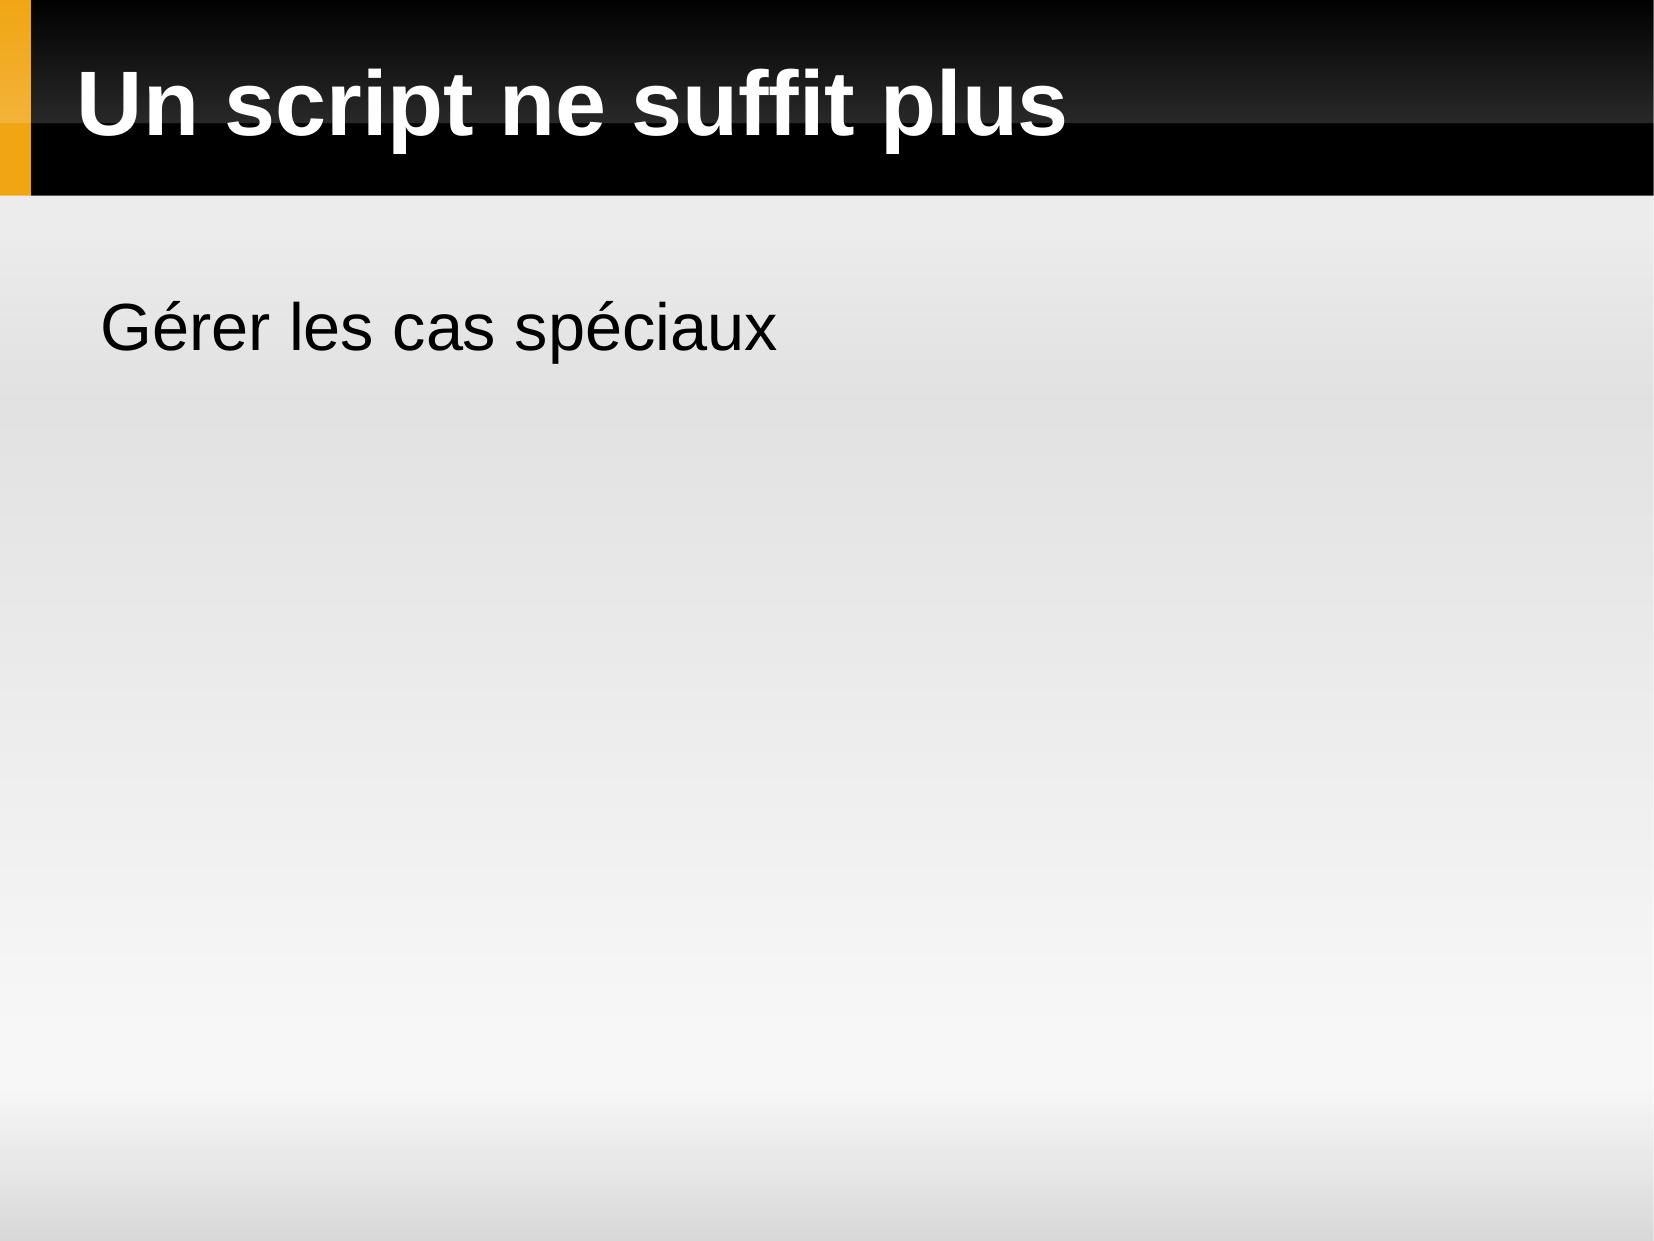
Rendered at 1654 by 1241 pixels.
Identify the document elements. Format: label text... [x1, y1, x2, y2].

picture [0, 0, 1654, 1241]
list Gérer les cas spéciaux [82, 290, 1571, 1094]
title Un script ne suffit plus [76, 7, 1565, 200]
